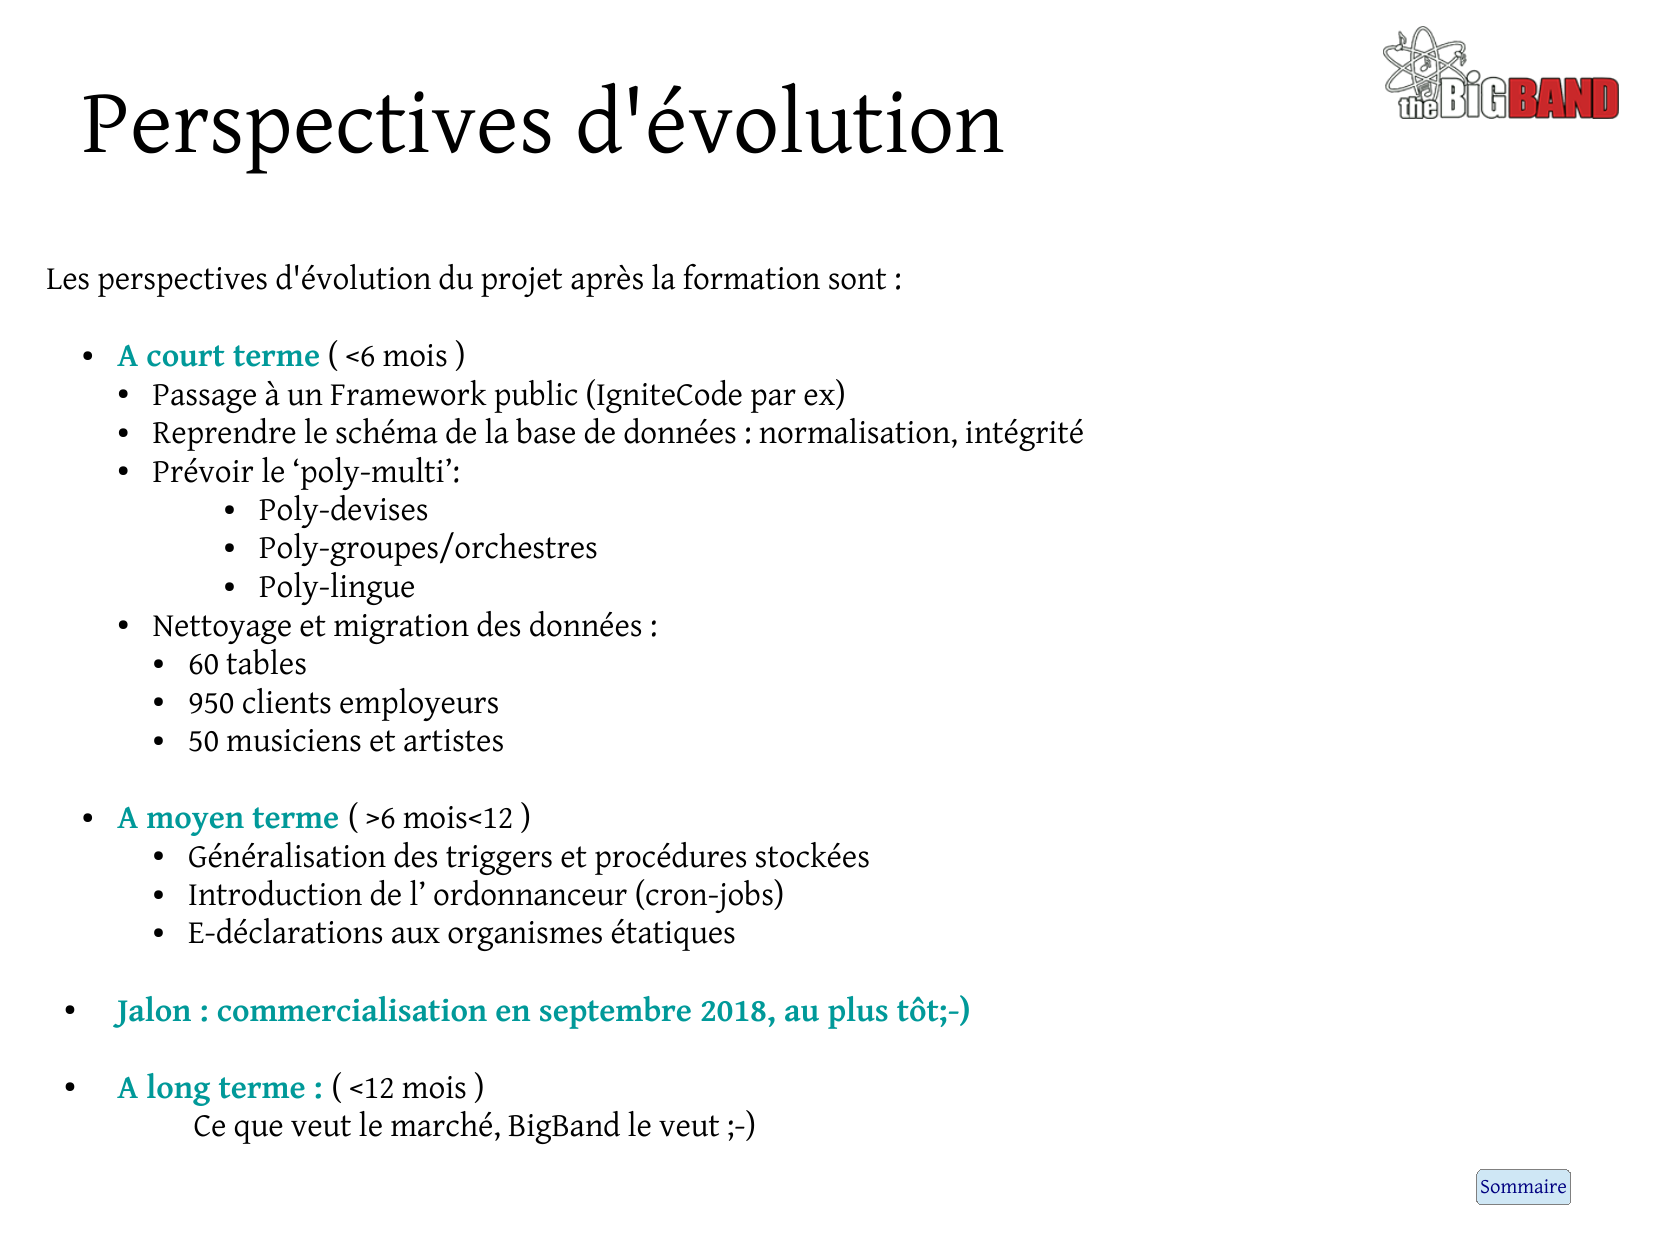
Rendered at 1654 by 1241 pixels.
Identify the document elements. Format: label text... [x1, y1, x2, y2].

text_box Sommaire [1477, 1169, 1571, 1205]
title Perspectives d'évolution [82, 49, 1571, 201]
list Les perspectives d'évolution du projet après la formation sont : A court terme ( <6 mois ) Passage à un Framework public (IgniteCode par ex) Reprendre le schéma de la base de données : normalisation, intégrité Prévoir le ‘poly-multi’: Poly-devises Poly-groupes/orchestres Poly-lingue Nettoyage et migration des données : 60 tables 950 clients employeurs 50 musiciens et artistes A moyen terme ( >6 mois<12 ) Généralisation des triggers et procédures stockées Introduction de l’ ordonnanceur (cron-jobs) E-déclarations aux organismes étatiques Jalon : commercialisation en septembre 2018, au plus tôt;-) A long terme : ( <12 mois ) Ce que veut le marché, BigBand le veut ;-) [46, 198, 1477, 1209]
picture [1383, 26, 1619, 119]
